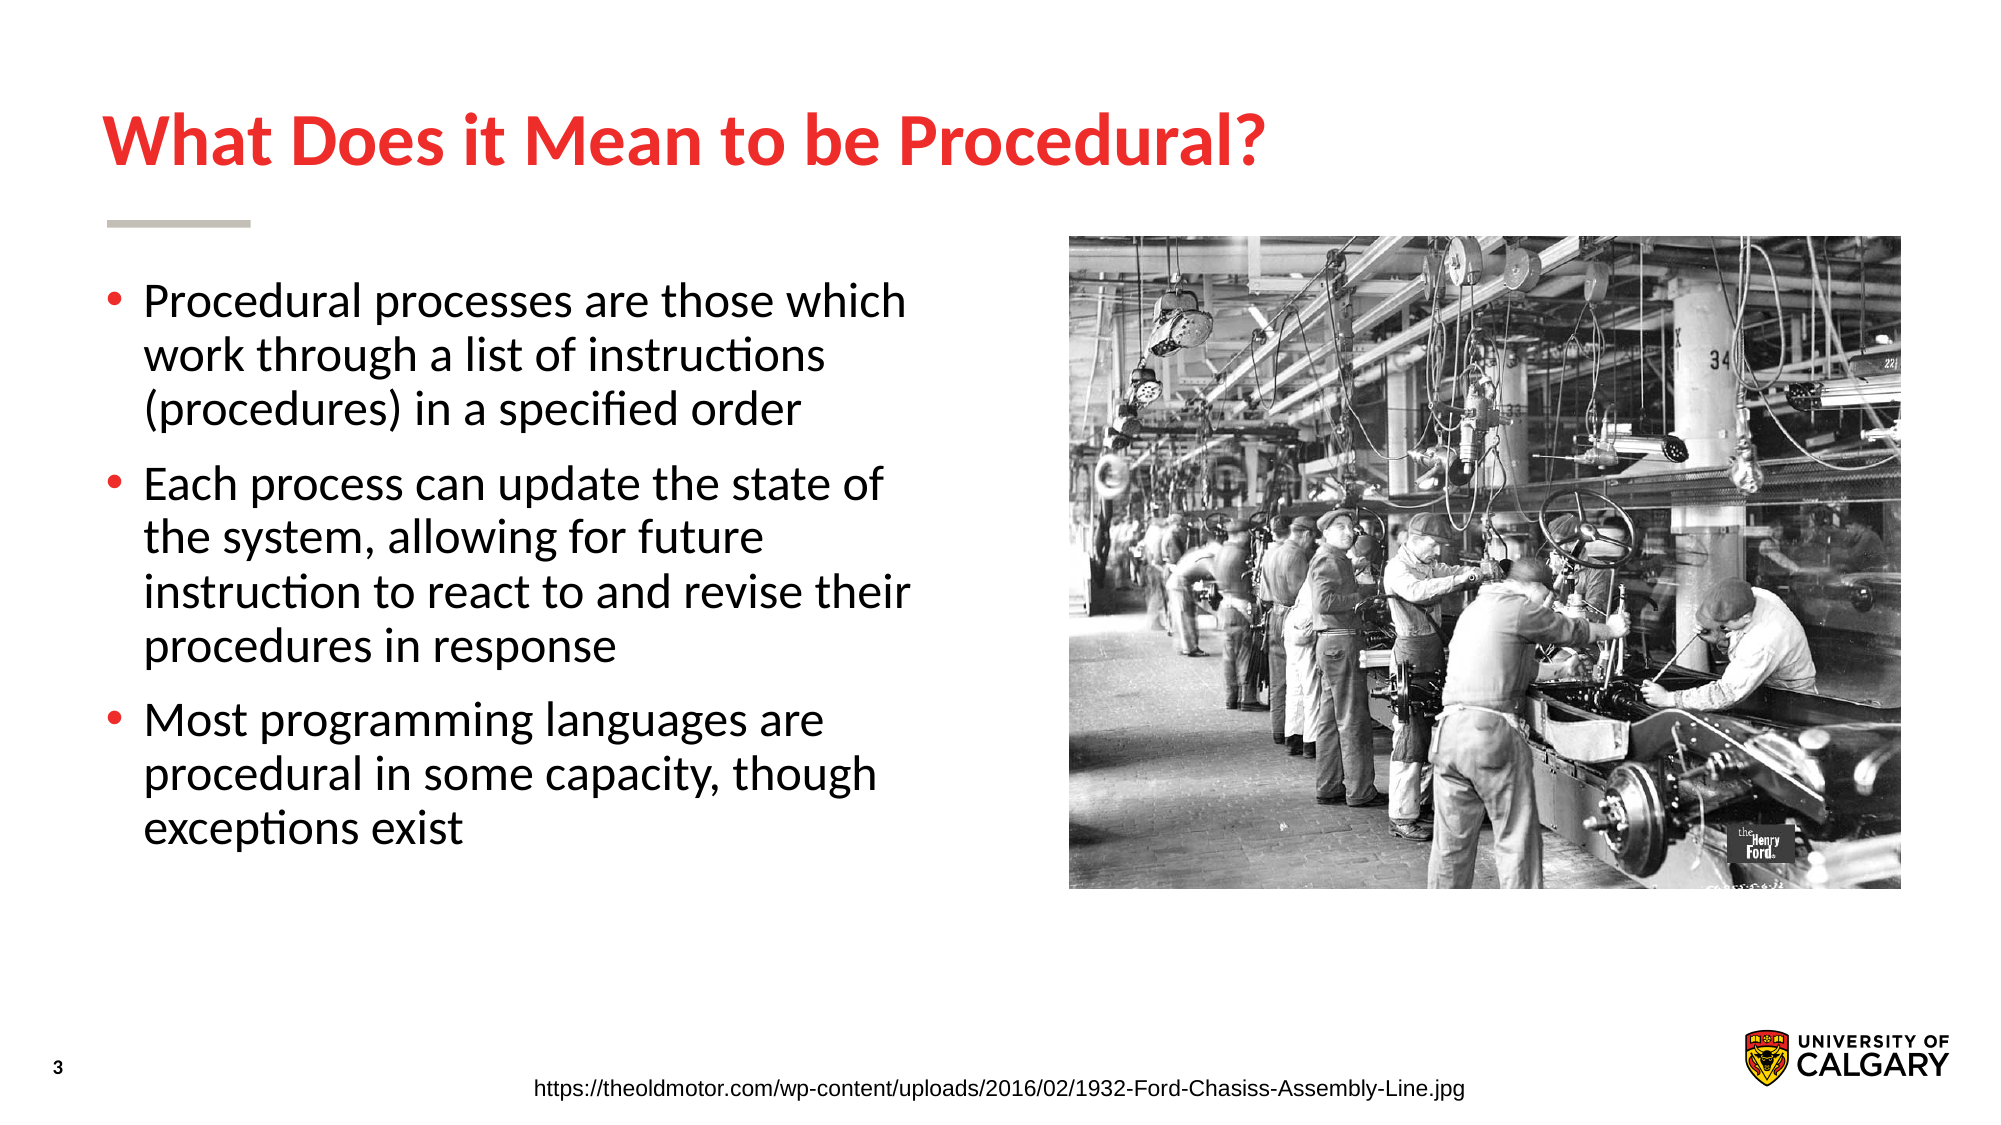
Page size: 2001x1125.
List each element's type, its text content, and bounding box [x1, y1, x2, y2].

title What Does it Mean to be Procedural? [87, 60, 1774, 222]
text_box https://theoldmotor.com/wp-content/uploads/2016/02/1932-Ford-Chasiss-Assembly-Line.jpg [444, 1065, 1556, 1107]
picture [1722, 1012, 1972, 1099]
picture [1069, 236, 1901, 889]
list Procedural processes are those which work through a list of instructions (procedures) in a specified order Each process can update the state of the system, allowing for future instruction to react to and revise their procedures in response Most programming languages are procedural in some capacity, though exceptions exist [91, 266, 931, 981]
